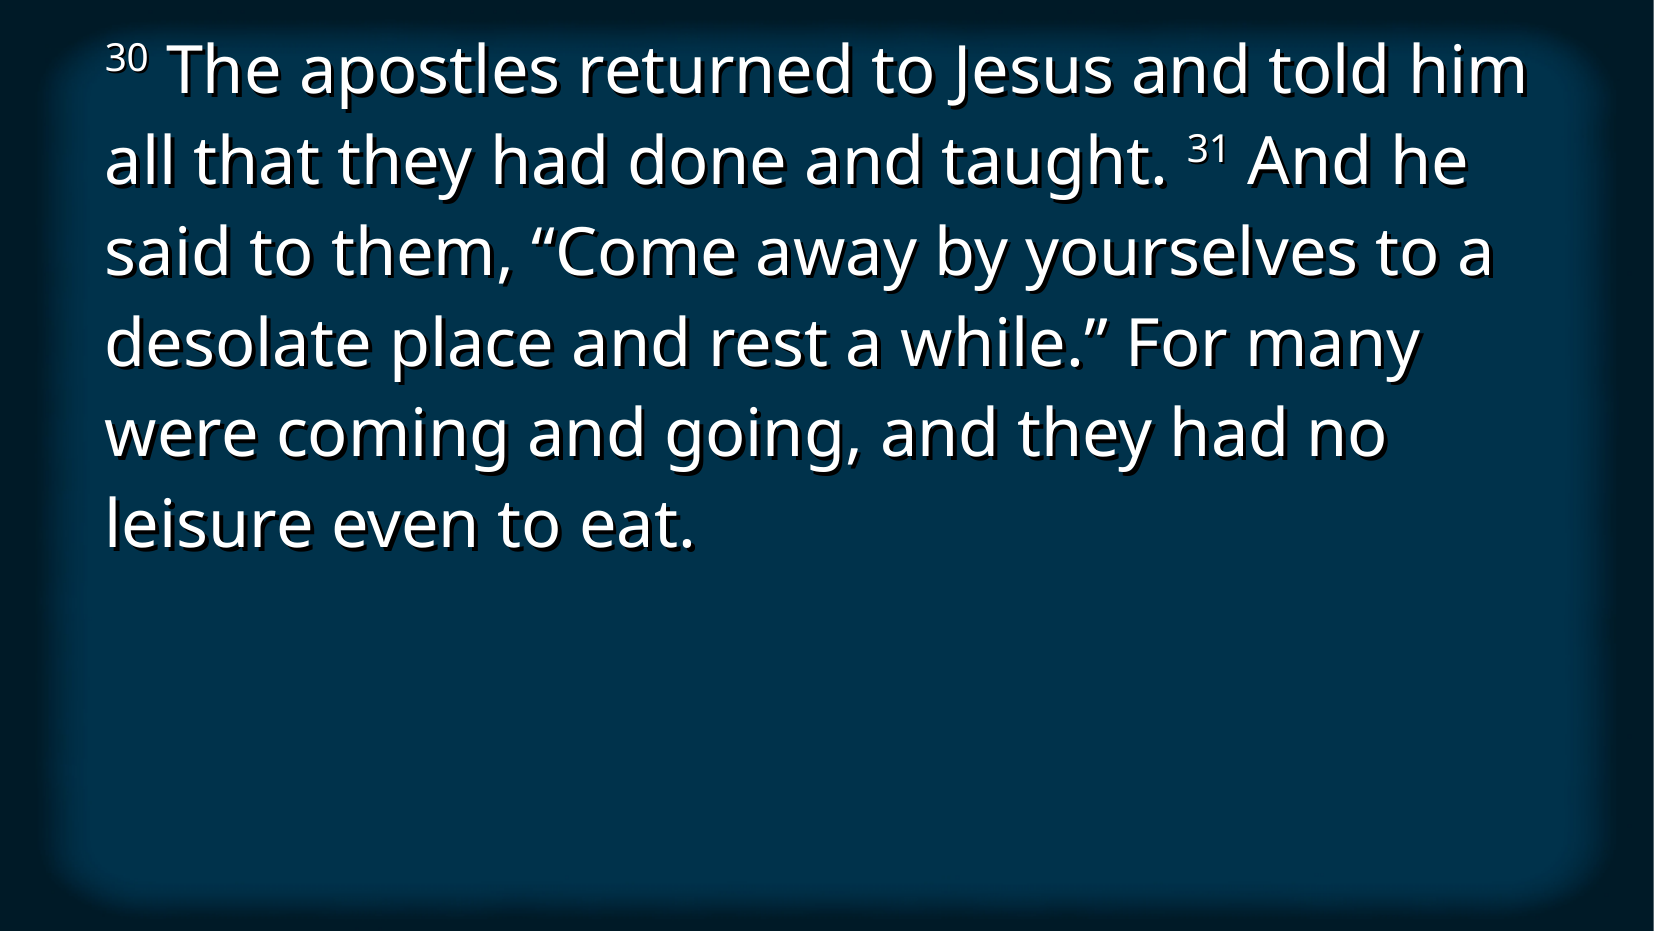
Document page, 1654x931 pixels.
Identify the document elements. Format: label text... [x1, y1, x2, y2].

picture [0, 0, 1654, 931]
text_box 30 The apostles returned to Jesus and told him all that they had done and taught. 31 And he said to them, “Come away by yourselves to a desolate place and rest a while.” For many were coming and going, and they had no leisure even to eat. [90, 15, 1576, 474]
